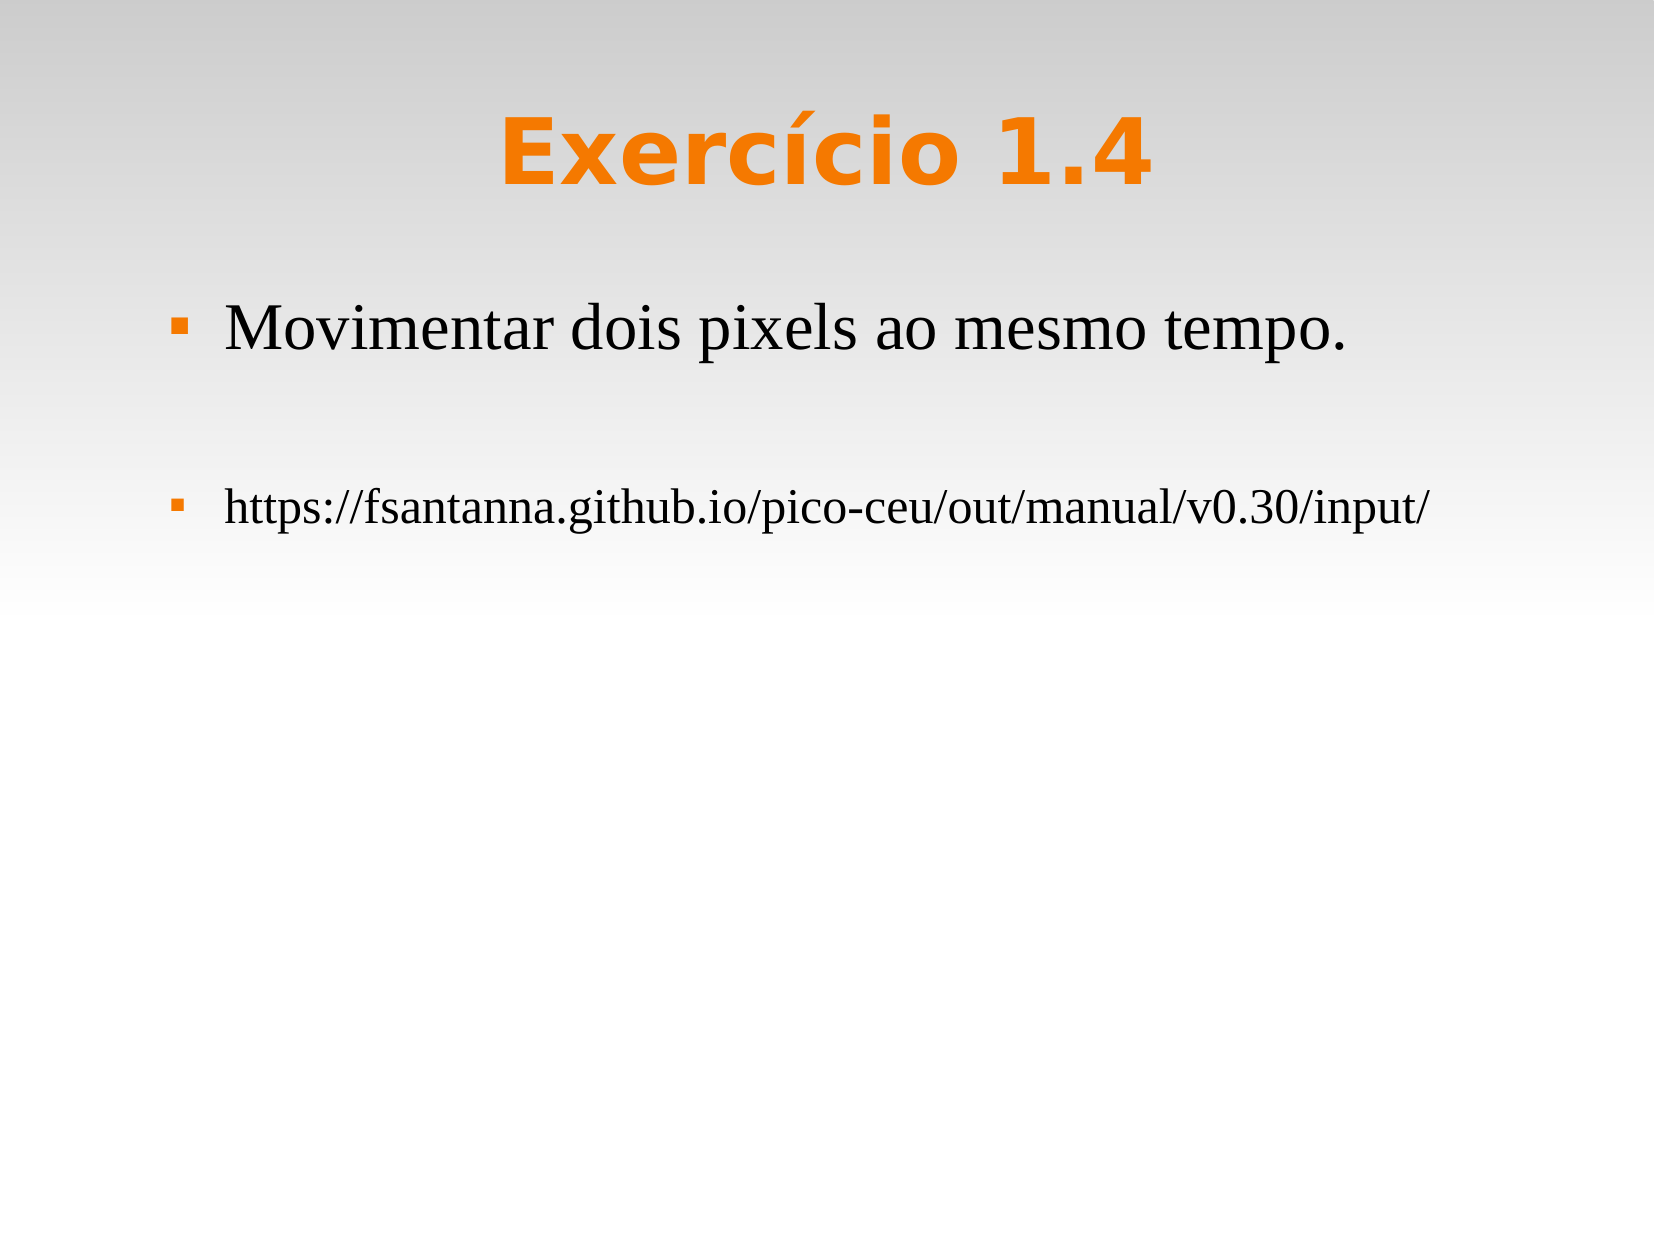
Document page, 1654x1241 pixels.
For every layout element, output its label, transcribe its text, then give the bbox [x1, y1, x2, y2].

title Exercício 1.4 [82, 49, 1571, 257]
list Movimentar dois pixels ao mesmo tempo. https://fsantanna.github.io/pico-ceu/out/manual/v0.30/input/ [82, 290, 1571, 1109]
